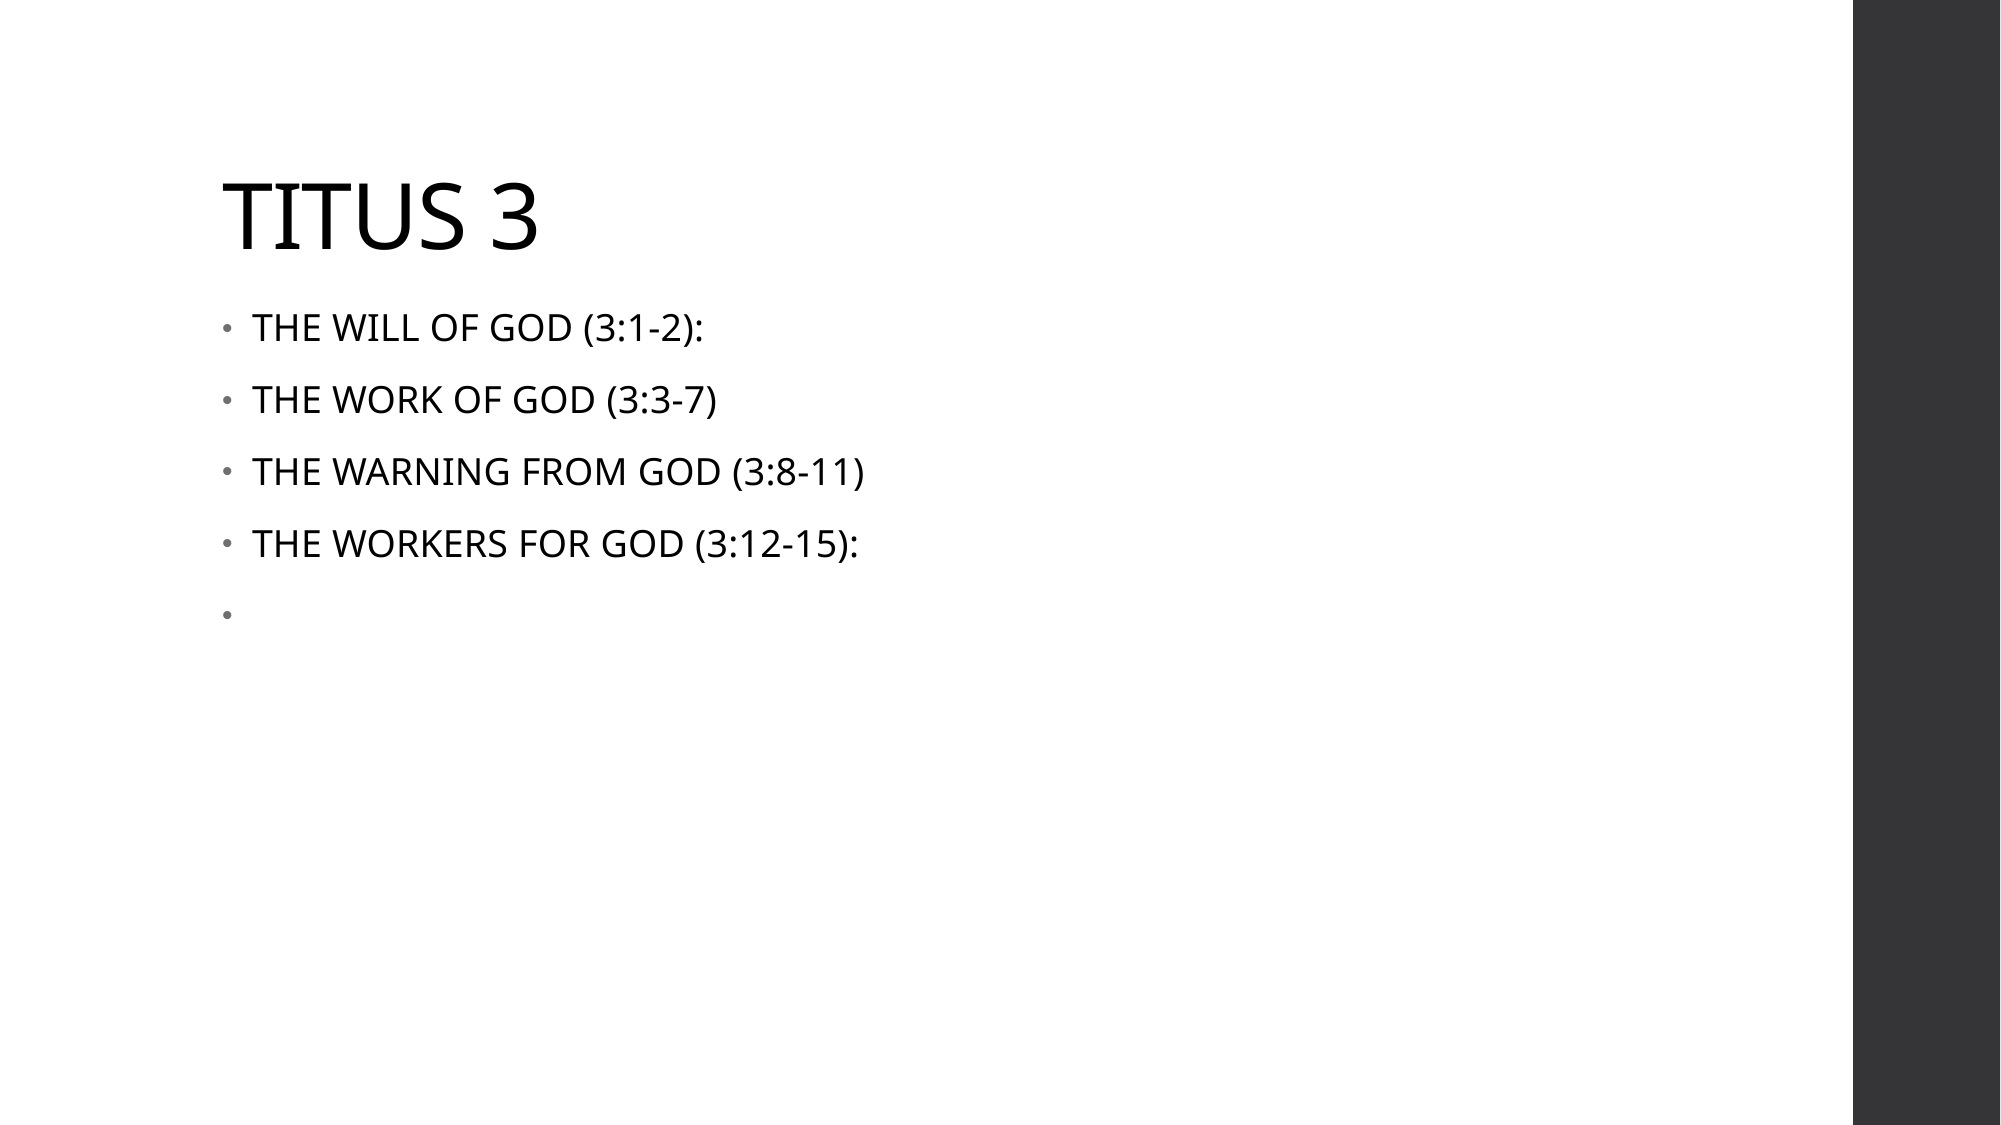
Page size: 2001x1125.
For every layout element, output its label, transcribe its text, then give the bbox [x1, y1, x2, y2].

title TITUS 3 [206, 60, 1797, 278]
list THE WILL OF GOD (3:1-2): THE WORK OF GOD (3:3-7) THE WARNING FROM GOD (3:8-11) THE WORKERS FOR GOD (3:12-15): [206, 299, 1617, 1014]
